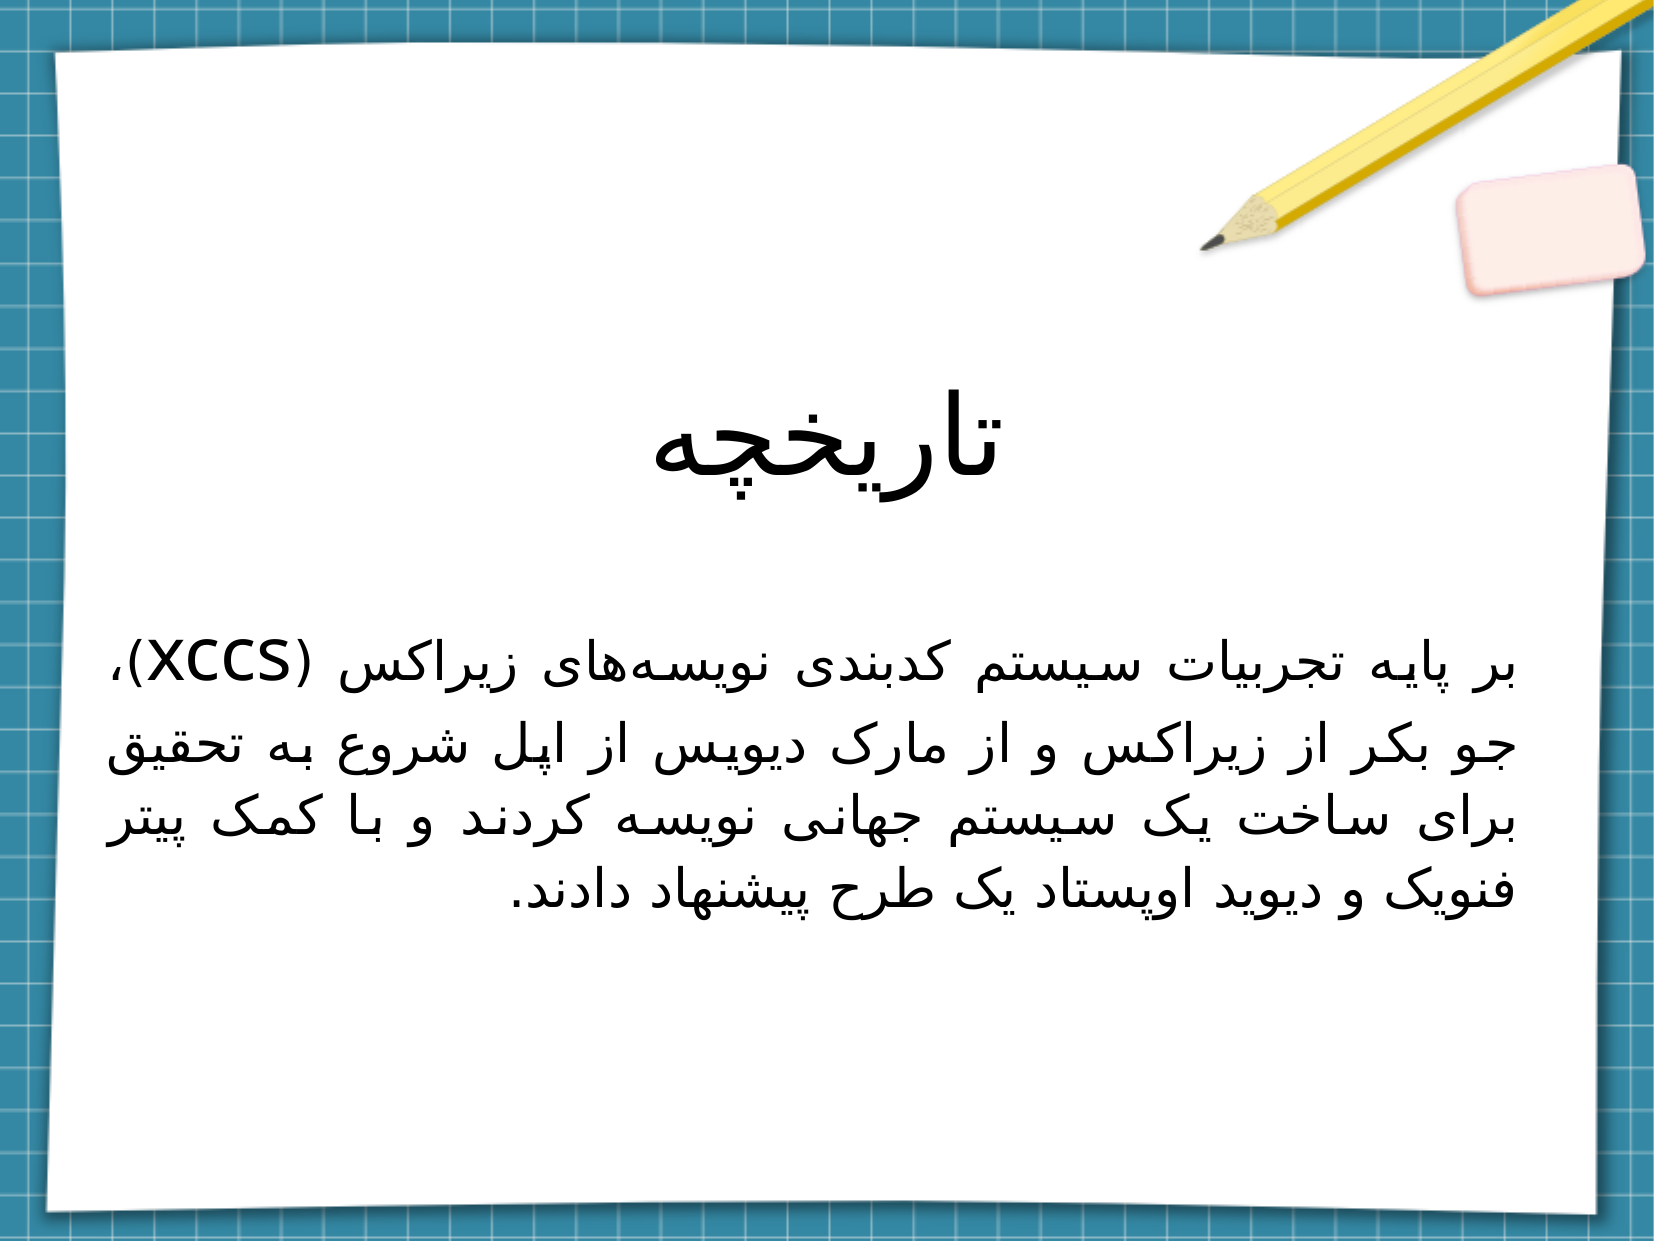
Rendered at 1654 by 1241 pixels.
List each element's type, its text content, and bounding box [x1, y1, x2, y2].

title تاریخچه [82, 332, 1571, 541]
picture [0, 0, 1654, 1241]
list بر پایه تجربیات سیستم کدبندی نویسه‌های زیراکس (xccs)، جو بکر از زیراکس و از مارک دیویس از اپل شروع به تحقیق برای ساخت یک سیستم جهانی نویسه کردند و با کمک پیتر فنویک و دیوید اوپستاد یک طرح پیشنهاد دادند. [101, 585, 1591, 1126]
